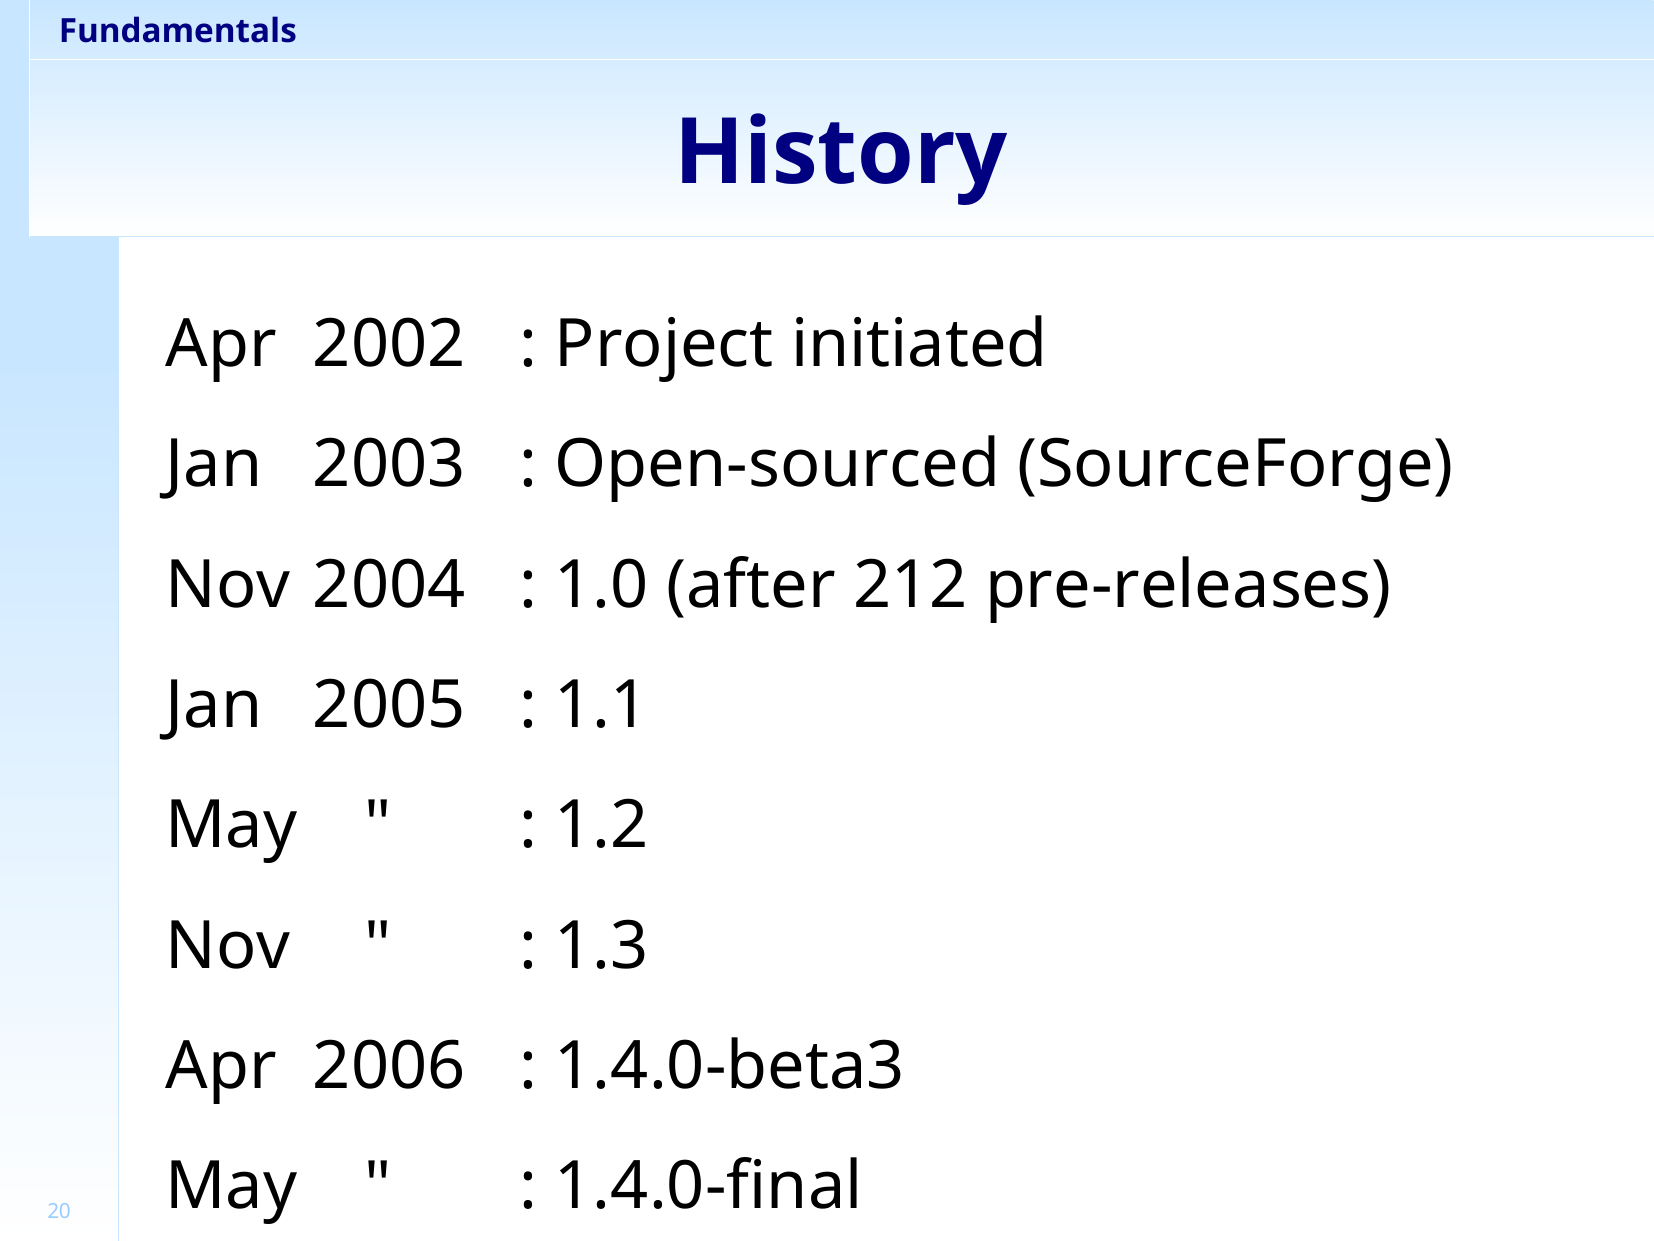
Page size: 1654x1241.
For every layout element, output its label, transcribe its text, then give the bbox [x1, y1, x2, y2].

title Fundamentals [59, 0, 945, 60]
title History [29, 59, 1654, 237]
list Apr Jan Nov Jan May Nov Apr May [147, 295, 295, 1182]
list 2002 2003 2004 2005 " " 2006 " [295, 295, 532, 1182]
list : Project initiated : Open-sourced (SourceForge) : 1.0 (after 212 pre-releases) : 1.1 : 1.2 : 1.3 : 1.4.0-beta3 : 1.4.0-final [532, 295, 1625, 1182]
